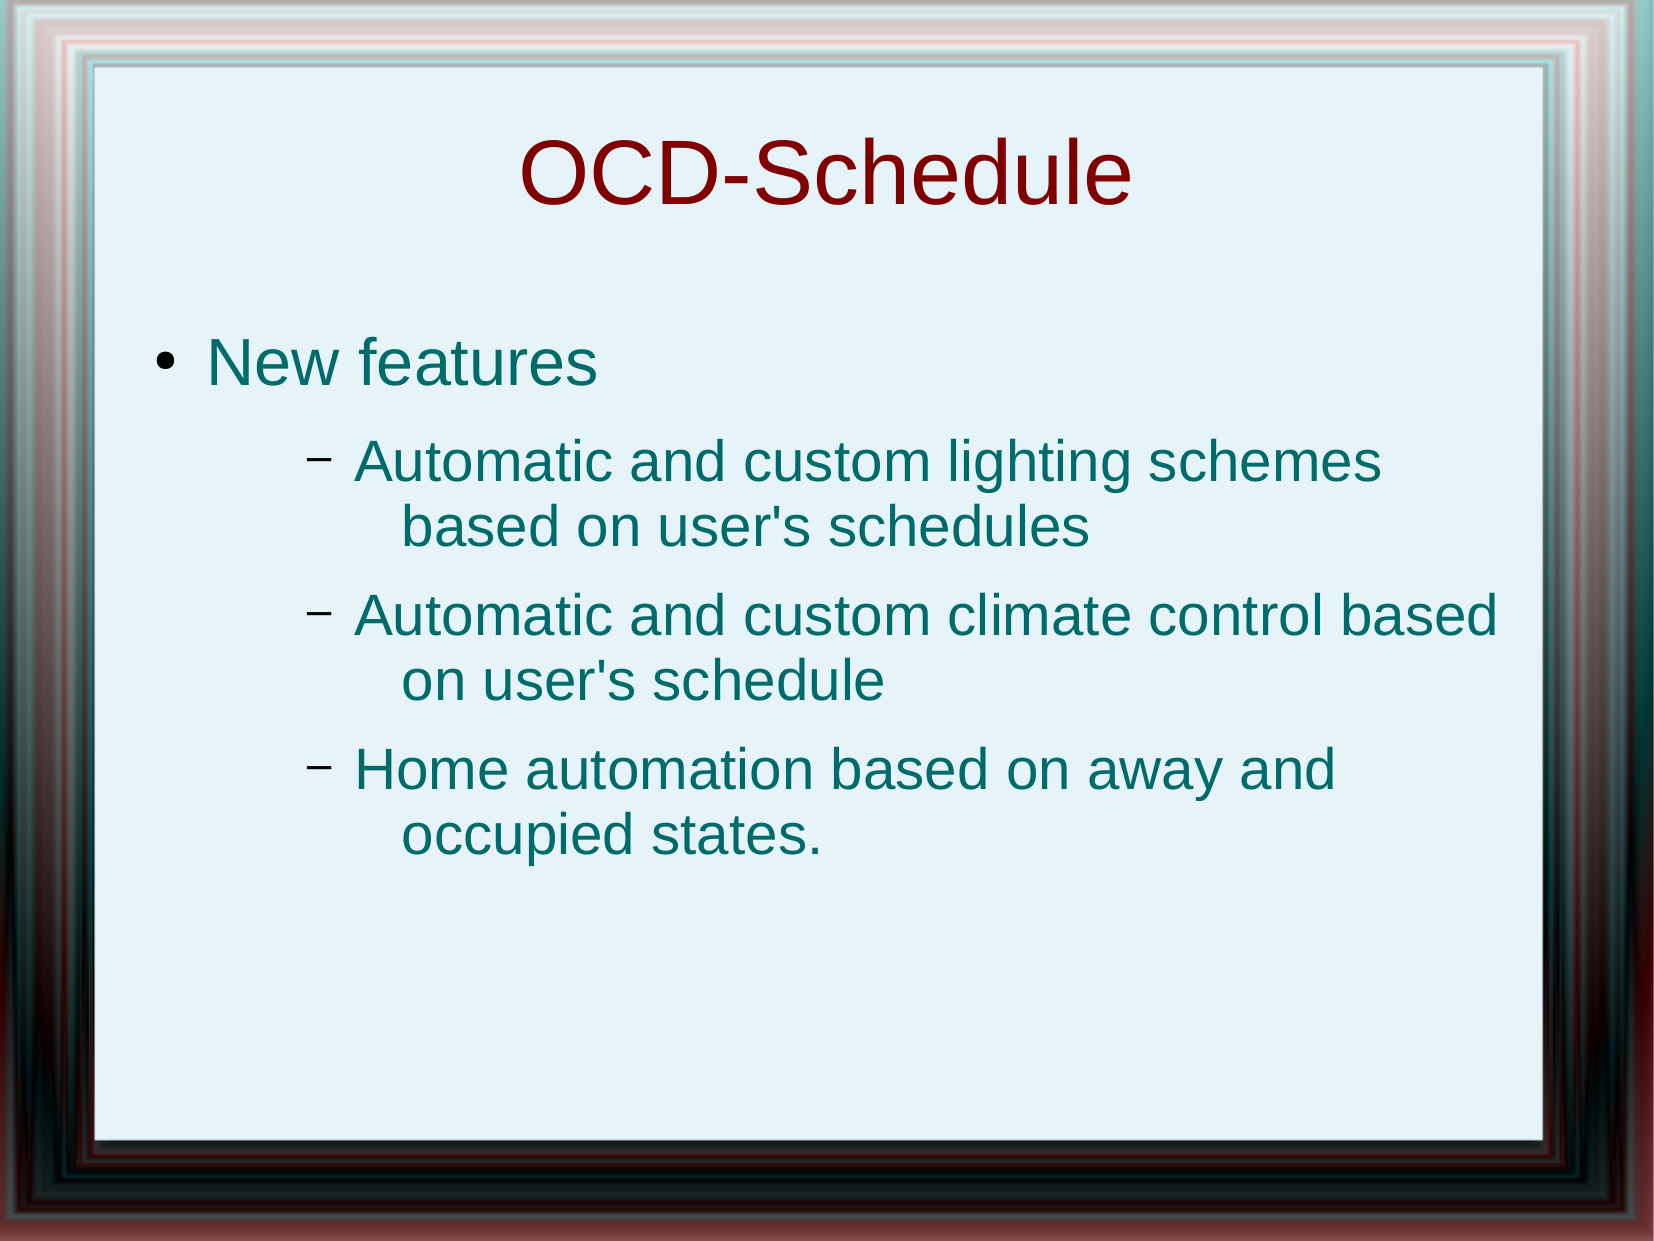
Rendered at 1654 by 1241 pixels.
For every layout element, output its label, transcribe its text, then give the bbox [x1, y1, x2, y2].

title OCD-Schedule [118, 88, 1536, 257]
picture [0, 0, 1654, 1241]
list New features Automatic and custom lighting schemes based on user's schedules Automatic and custom climate control based on user's schedule Home automation based on away and occupied states. [118, 324, 1506, 954]
